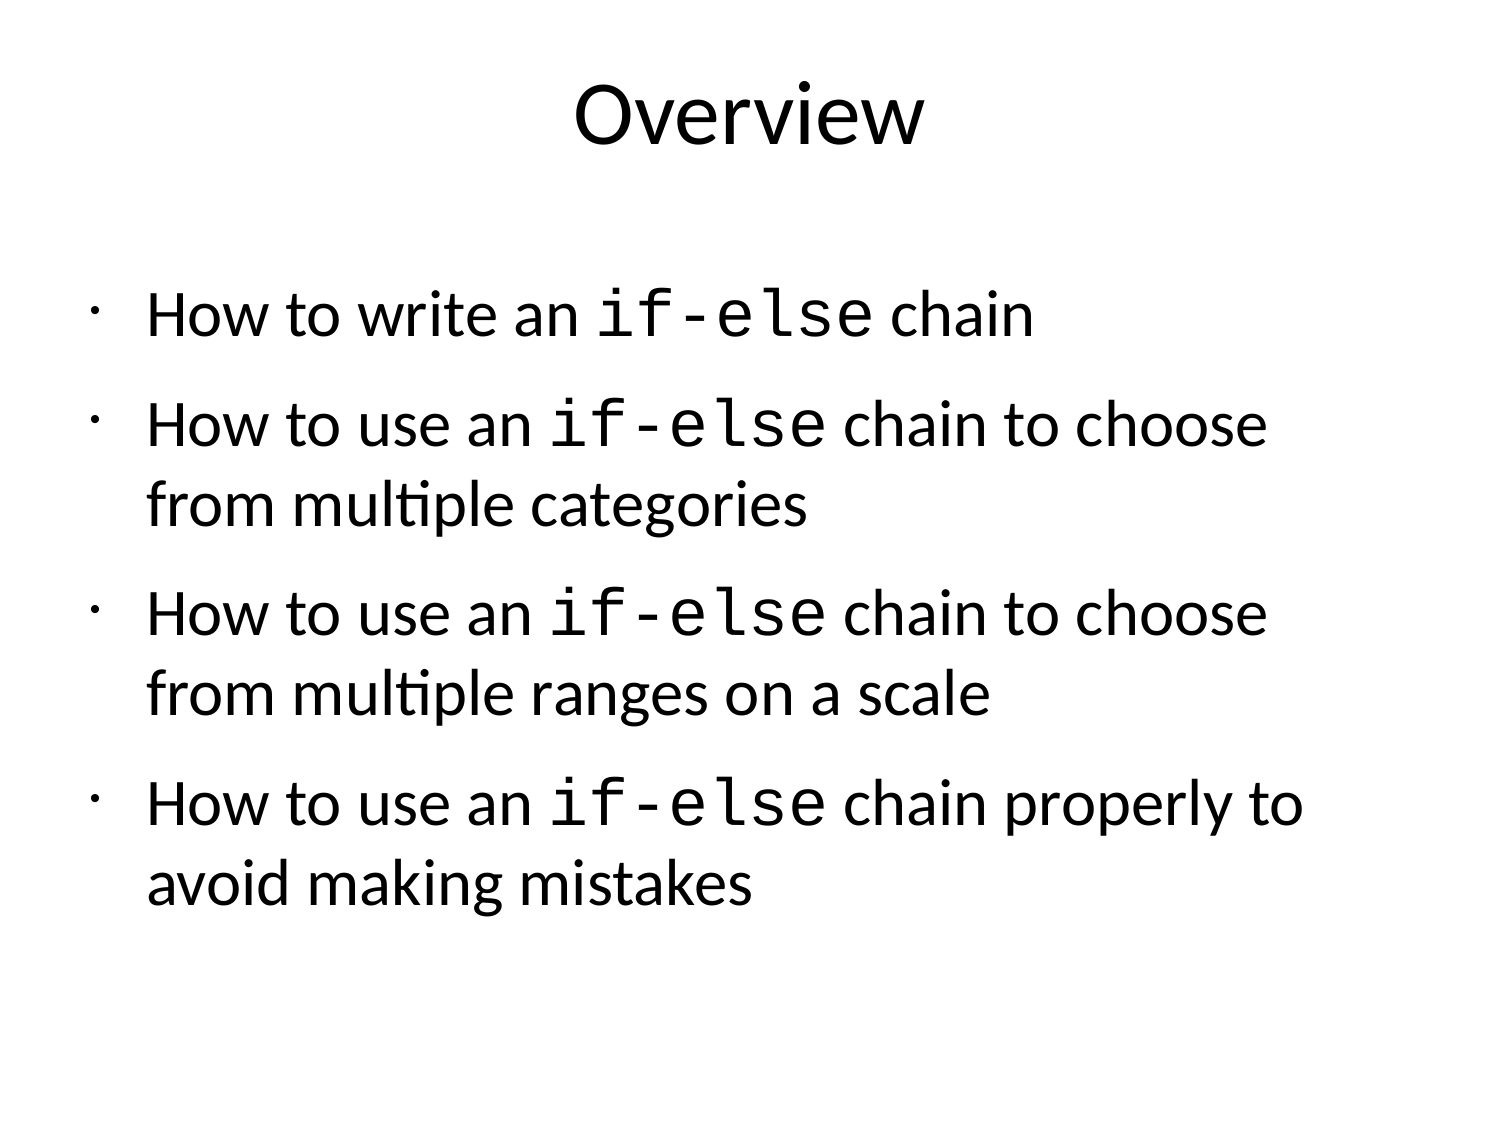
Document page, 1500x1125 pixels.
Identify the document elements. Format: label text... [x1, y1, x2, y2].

list How to write an if-else chain How to use an if-else chain to choose from multiple categories How to use an if-else chain to choose from multiple ranges on a scale How to use an if-else chain properly to avoid making mistakes [75, 262, 1425, 1005]
title Overview [75, 45, 1425, 233]
